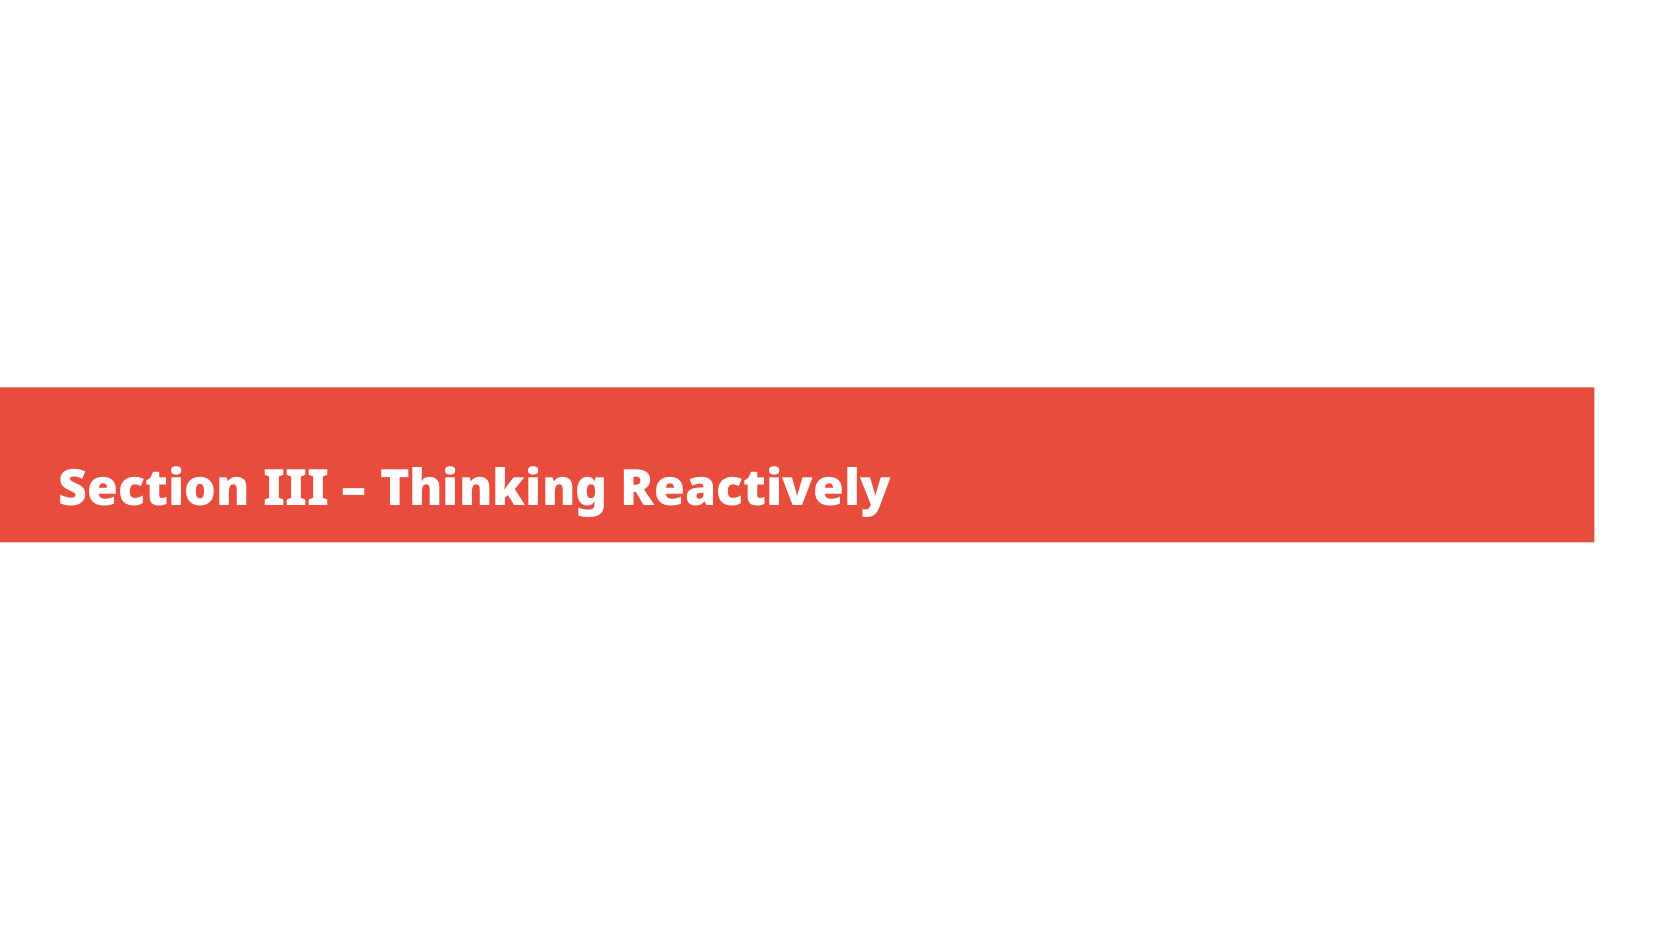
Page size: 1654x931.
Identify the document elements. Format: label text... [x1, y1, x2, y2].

title Section III – Thinking Reactively [58, 409, 1595, 521]
